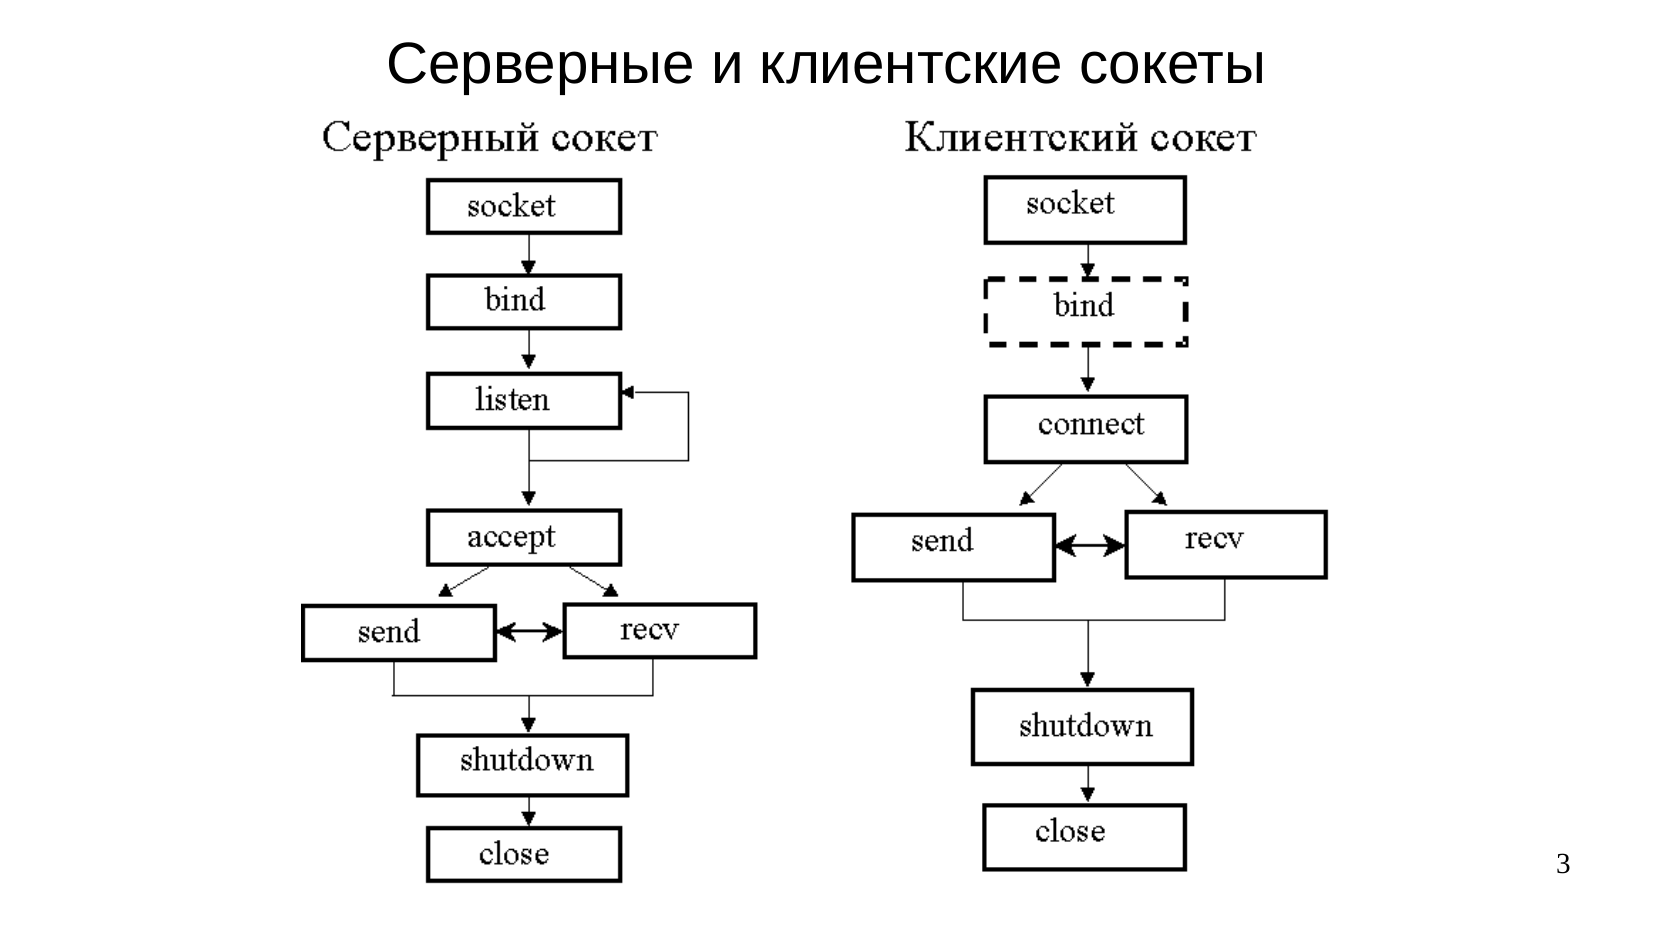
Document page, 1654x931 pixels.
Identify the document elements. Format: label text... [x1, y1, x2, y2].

title Серверные и клиентские сокеты [82, 30, 1571, 96]
picture [301, 107, 1331, 886]
